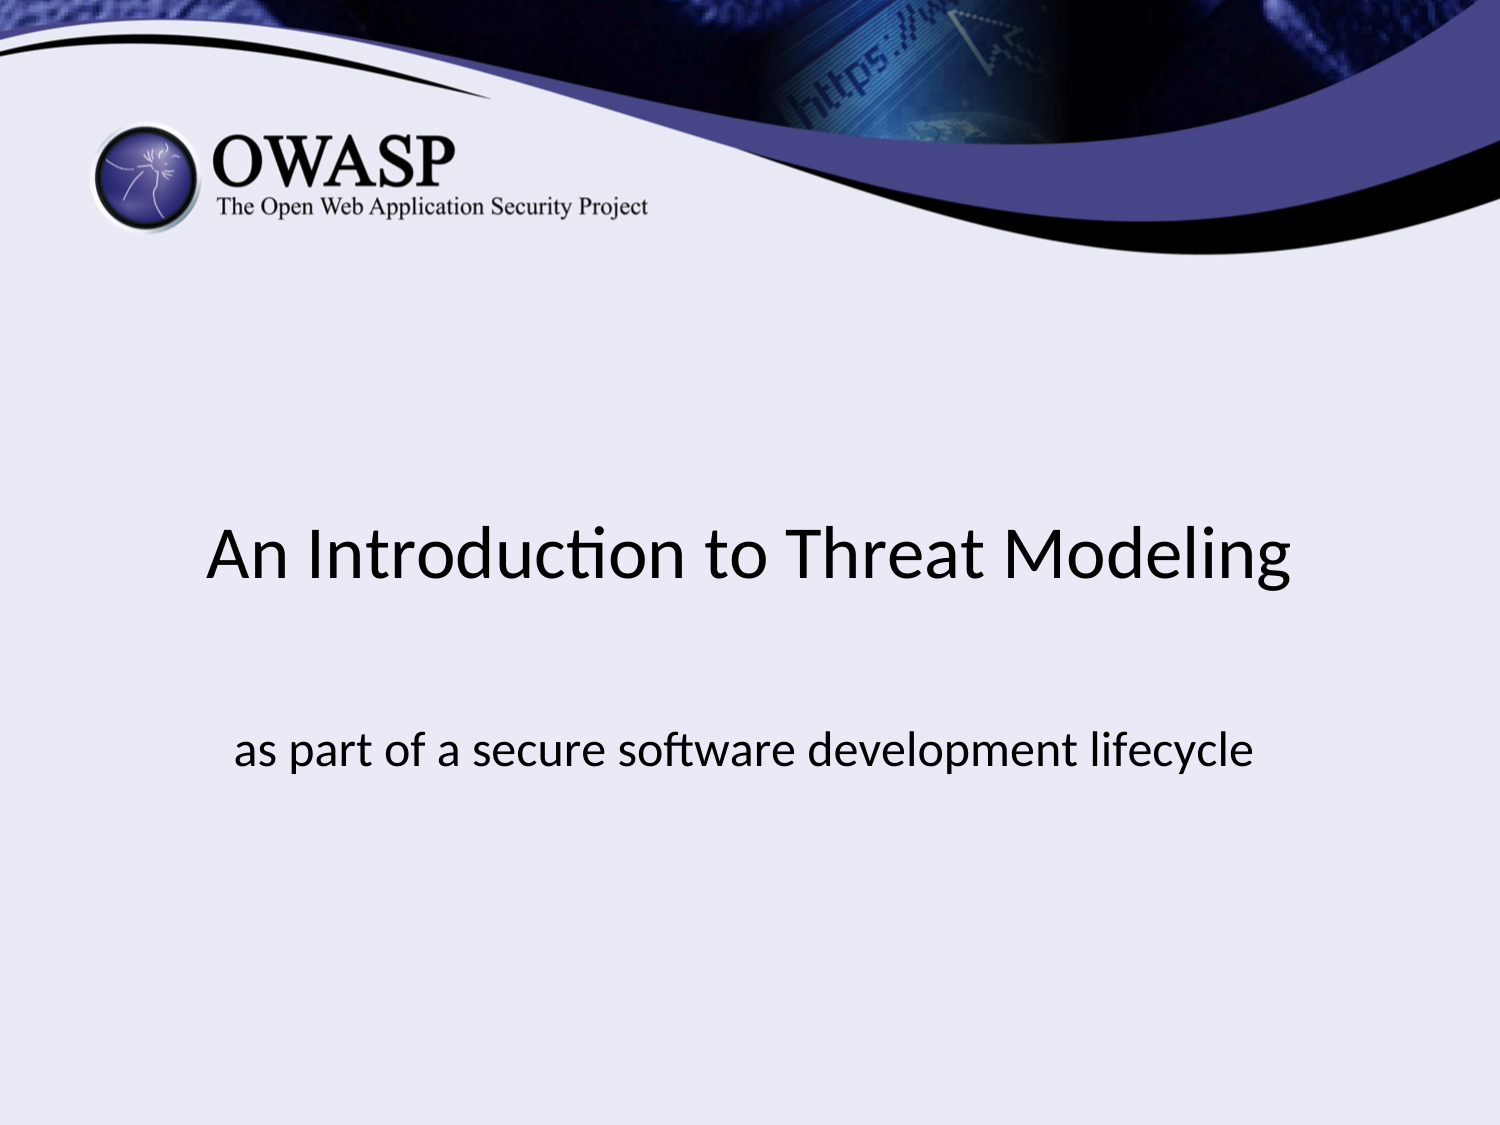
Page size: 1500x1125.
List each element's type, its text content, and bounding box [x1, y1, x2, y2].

subtitle An Introduction to Threat Modeling as part of a secure software development lifecycle [75, 262, 1426, 1018]
picture [0, 0, 1500, 1125]
